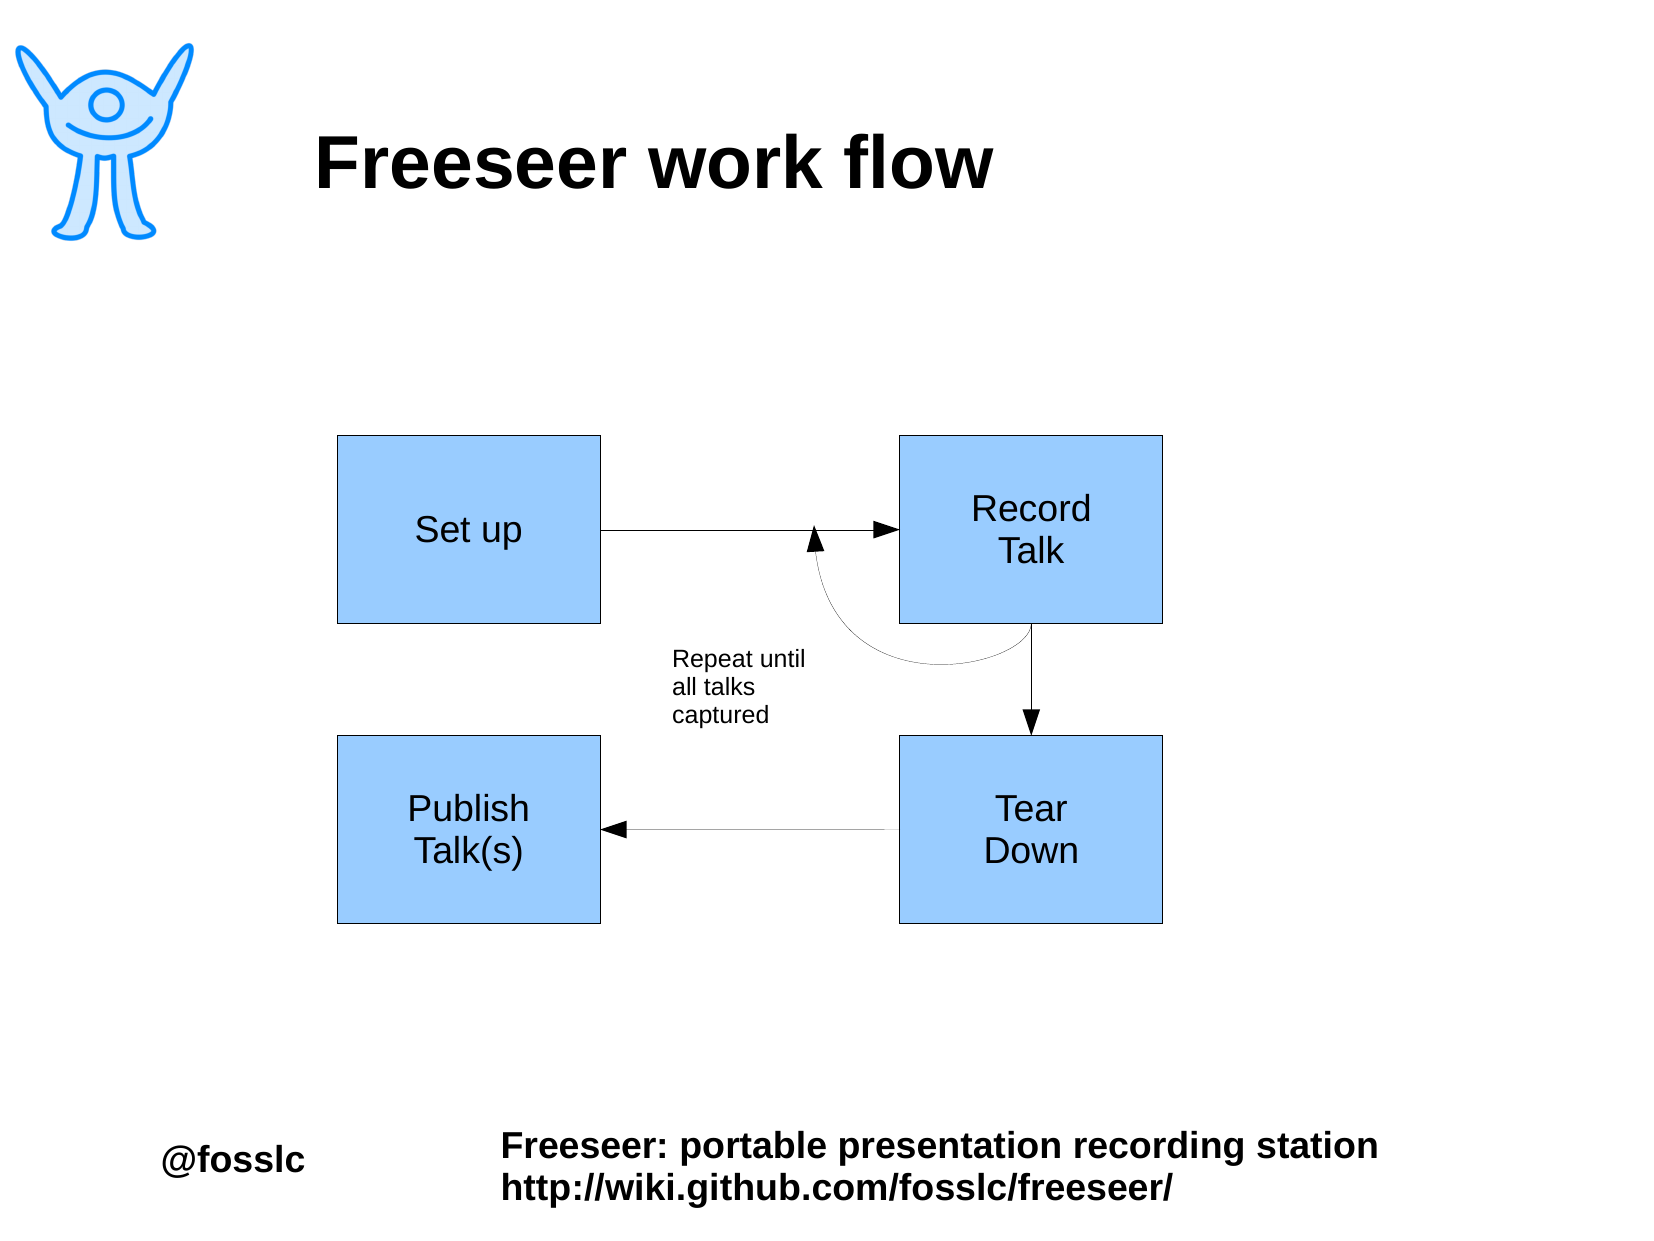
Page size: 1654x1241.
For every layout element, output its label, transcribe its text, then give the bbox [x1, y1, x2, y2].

picture [8, 25, 198, 293]
text_box Repeat until all talks captured [657, 637, 845, 751]
text_box Set up [337, 435, 601, 624]
text_box Record Talk [899, 435, 1163, 624]
text_box Tear Down [899, 735, 1163, 924]
text_box Freeseer work flow [300, 112, 1501, 212]
text_box Publish Talk(s) [337, 735, 601, 924]
